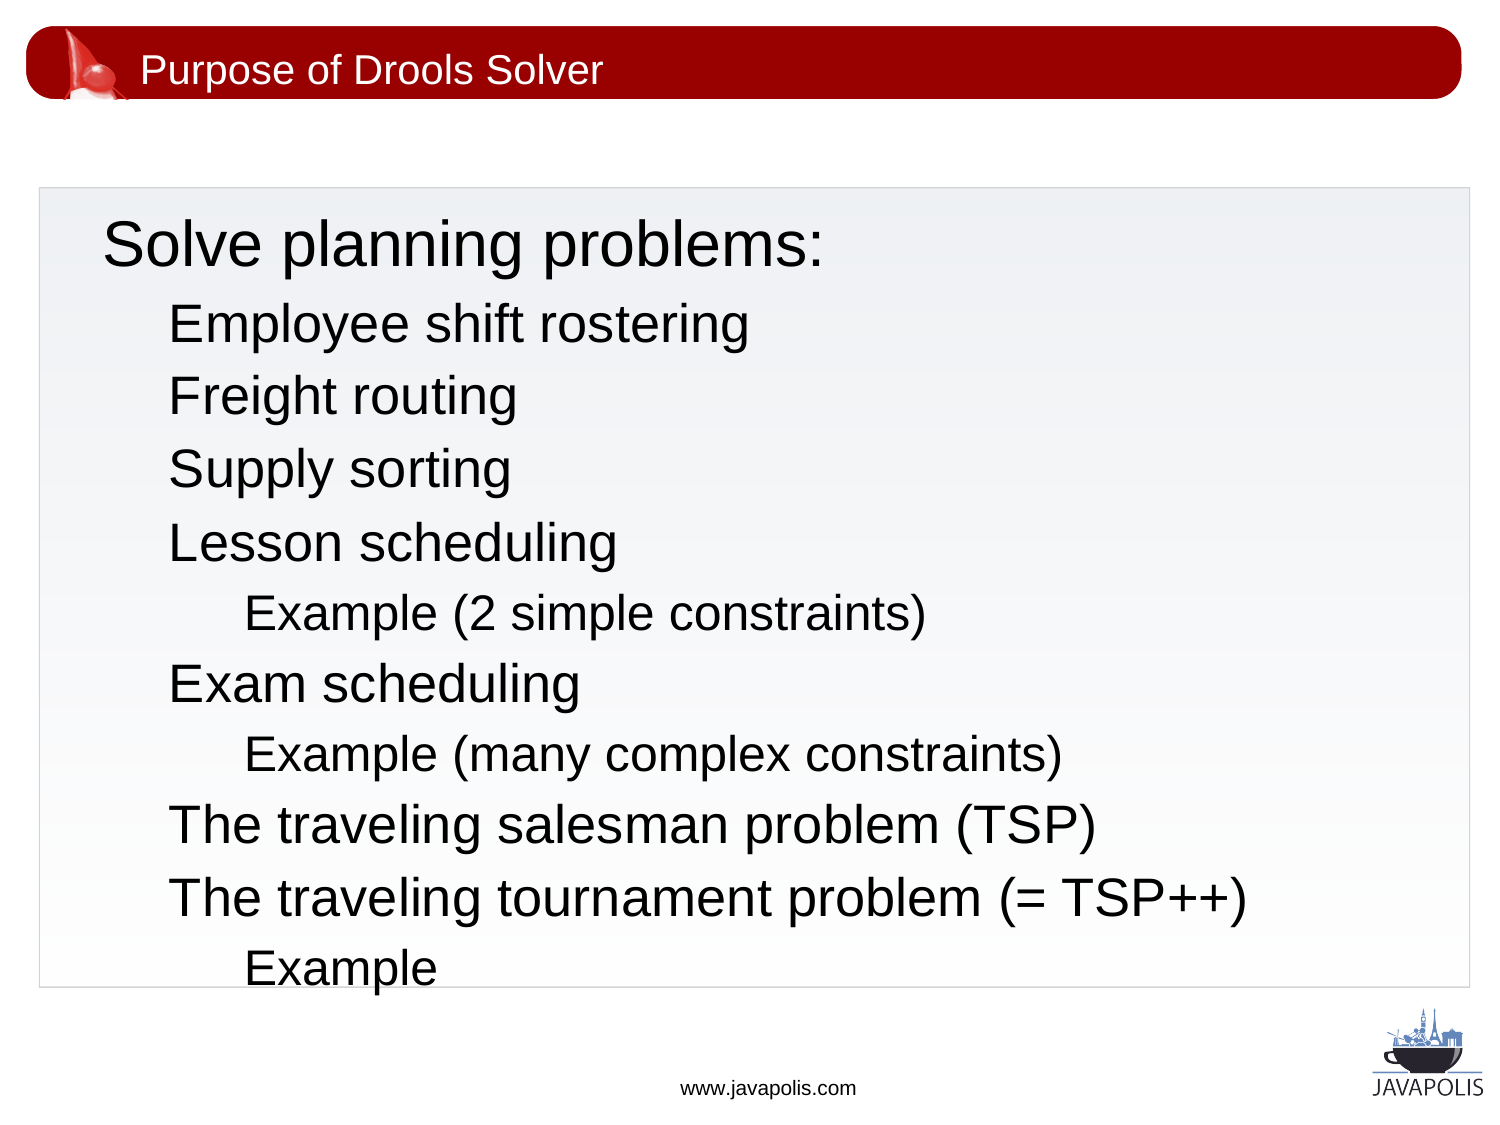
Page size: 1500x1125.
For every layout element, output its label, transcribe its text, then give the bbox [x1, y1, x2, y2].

title Purpose of Drools Solver [125, 0, 1450, 101]
picture [1426, 1006, 1500, 1125]
picture [62, 28, 125, 100]
list Solve planning problems: Employee shift rostering Freight routing Supply sorting Lesson scheduling Example (2 simple constraints) Exam scheduling Example (many complex constraints) The traveling salesman problem (TSP) The traveling tournament problem (= TSP++) Example [87, 199, 1426, 1125]
